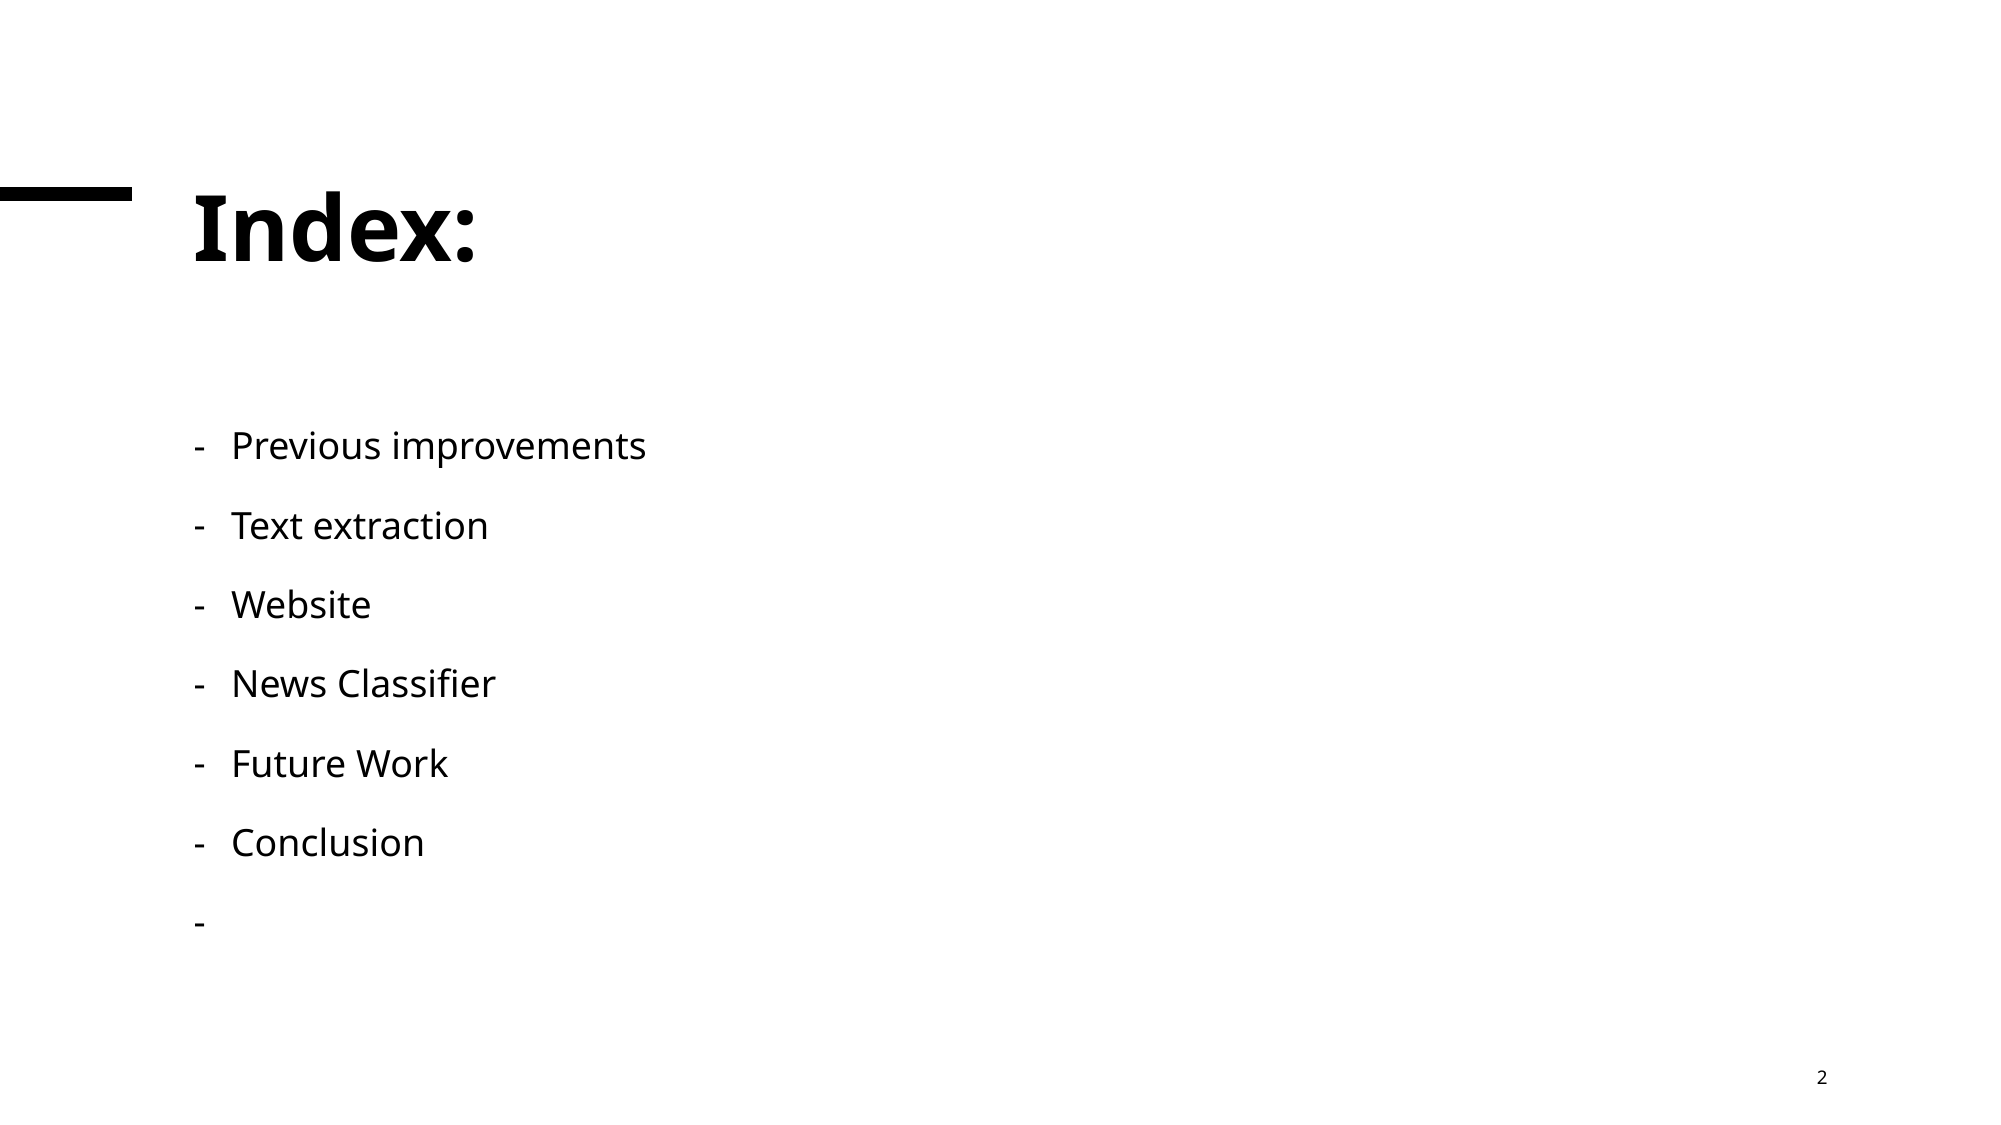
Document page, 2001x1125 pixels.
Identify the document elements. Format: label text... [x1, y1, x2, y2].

text_box ‹#› [1801, 1048, 1956, 1109]
title Index: [178, 178, 1807, 392]
list Previous improvements Text extraction Website News Classifier Future Work Conclusion [178, 401, 1807, 1032]
